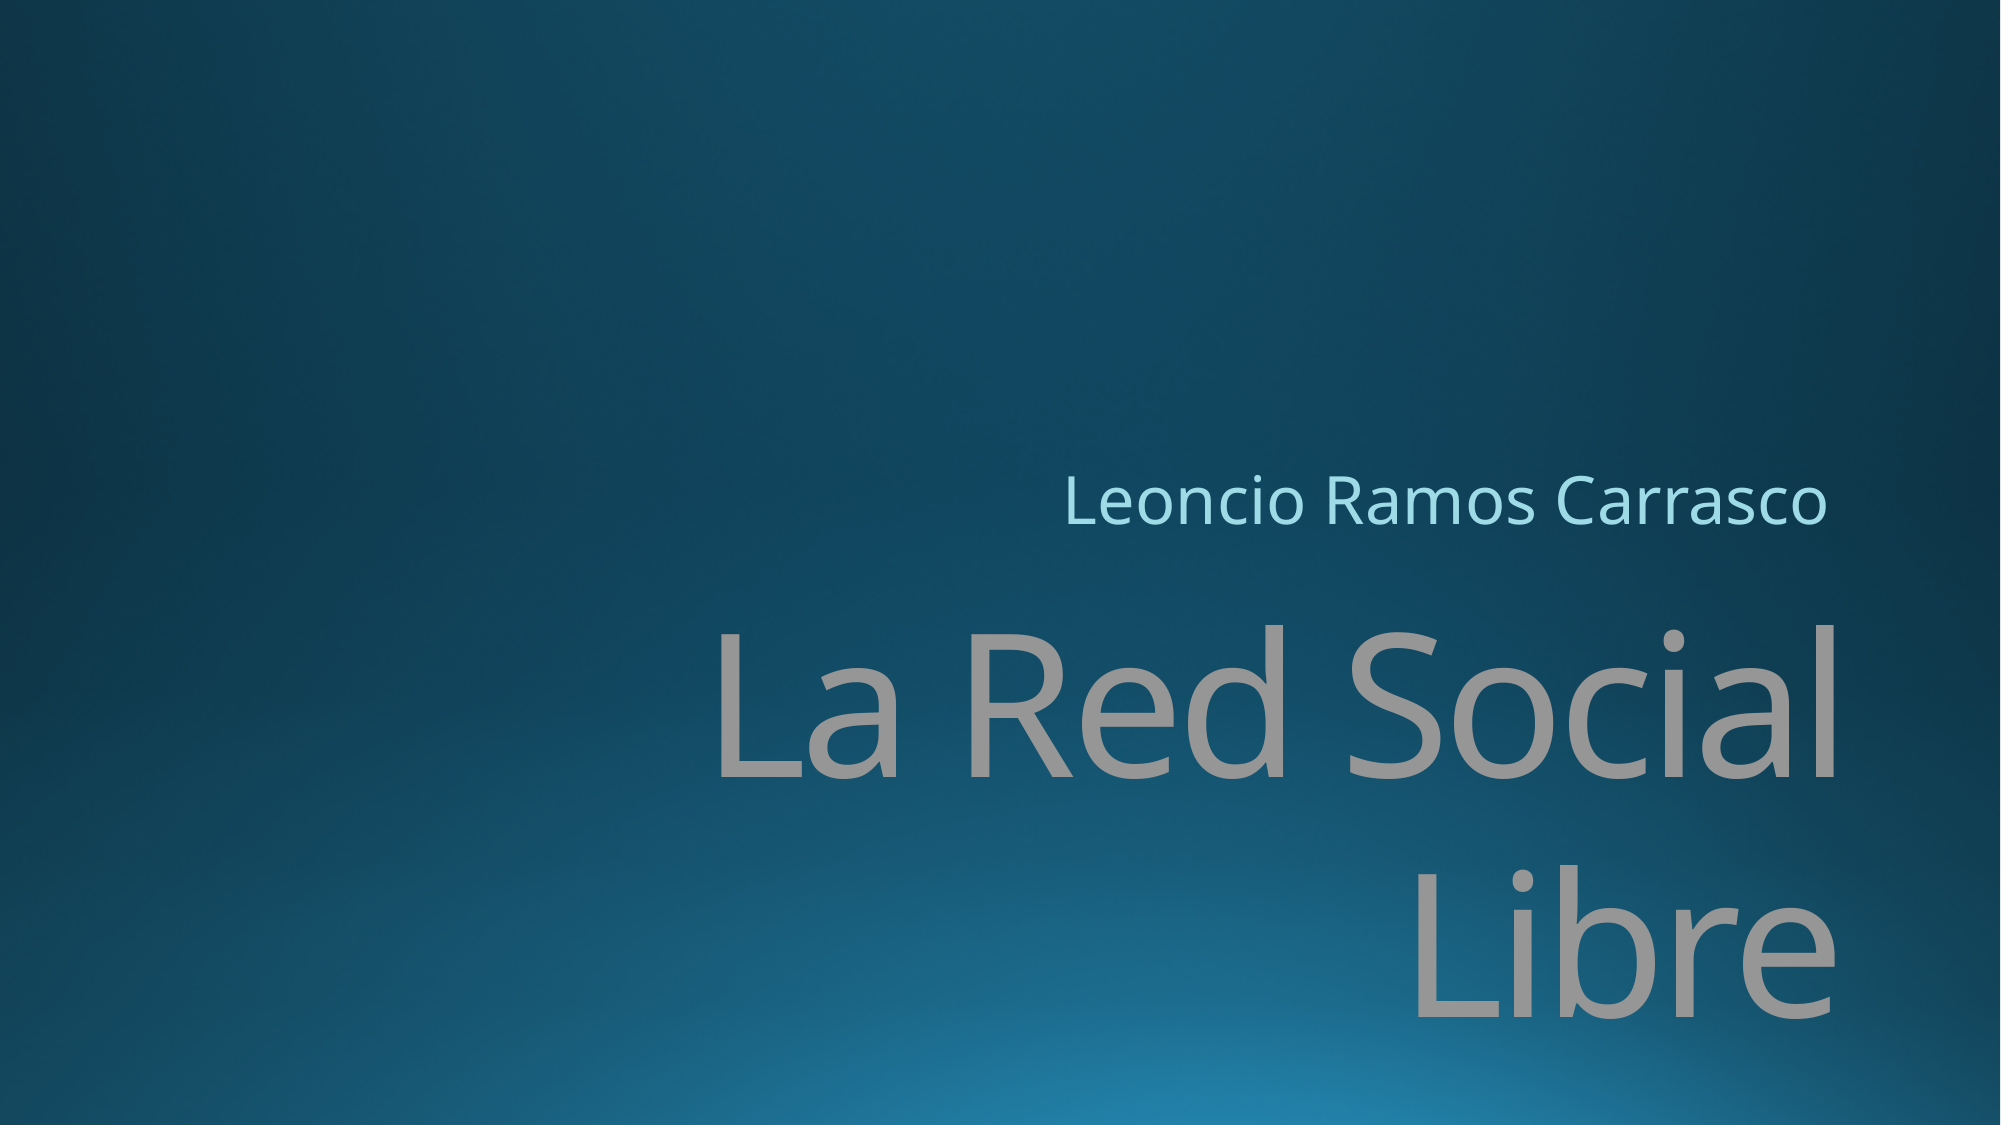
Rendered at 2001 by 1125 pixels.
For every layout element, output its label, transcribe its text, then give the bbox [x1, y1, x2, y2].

picture [0, 0, 2001, 1125]
title La Red Social Libre [360, 570, 1860, 840]
subtitle Leoncio Ramos Carrasco [346, 421, 1847, 546]
